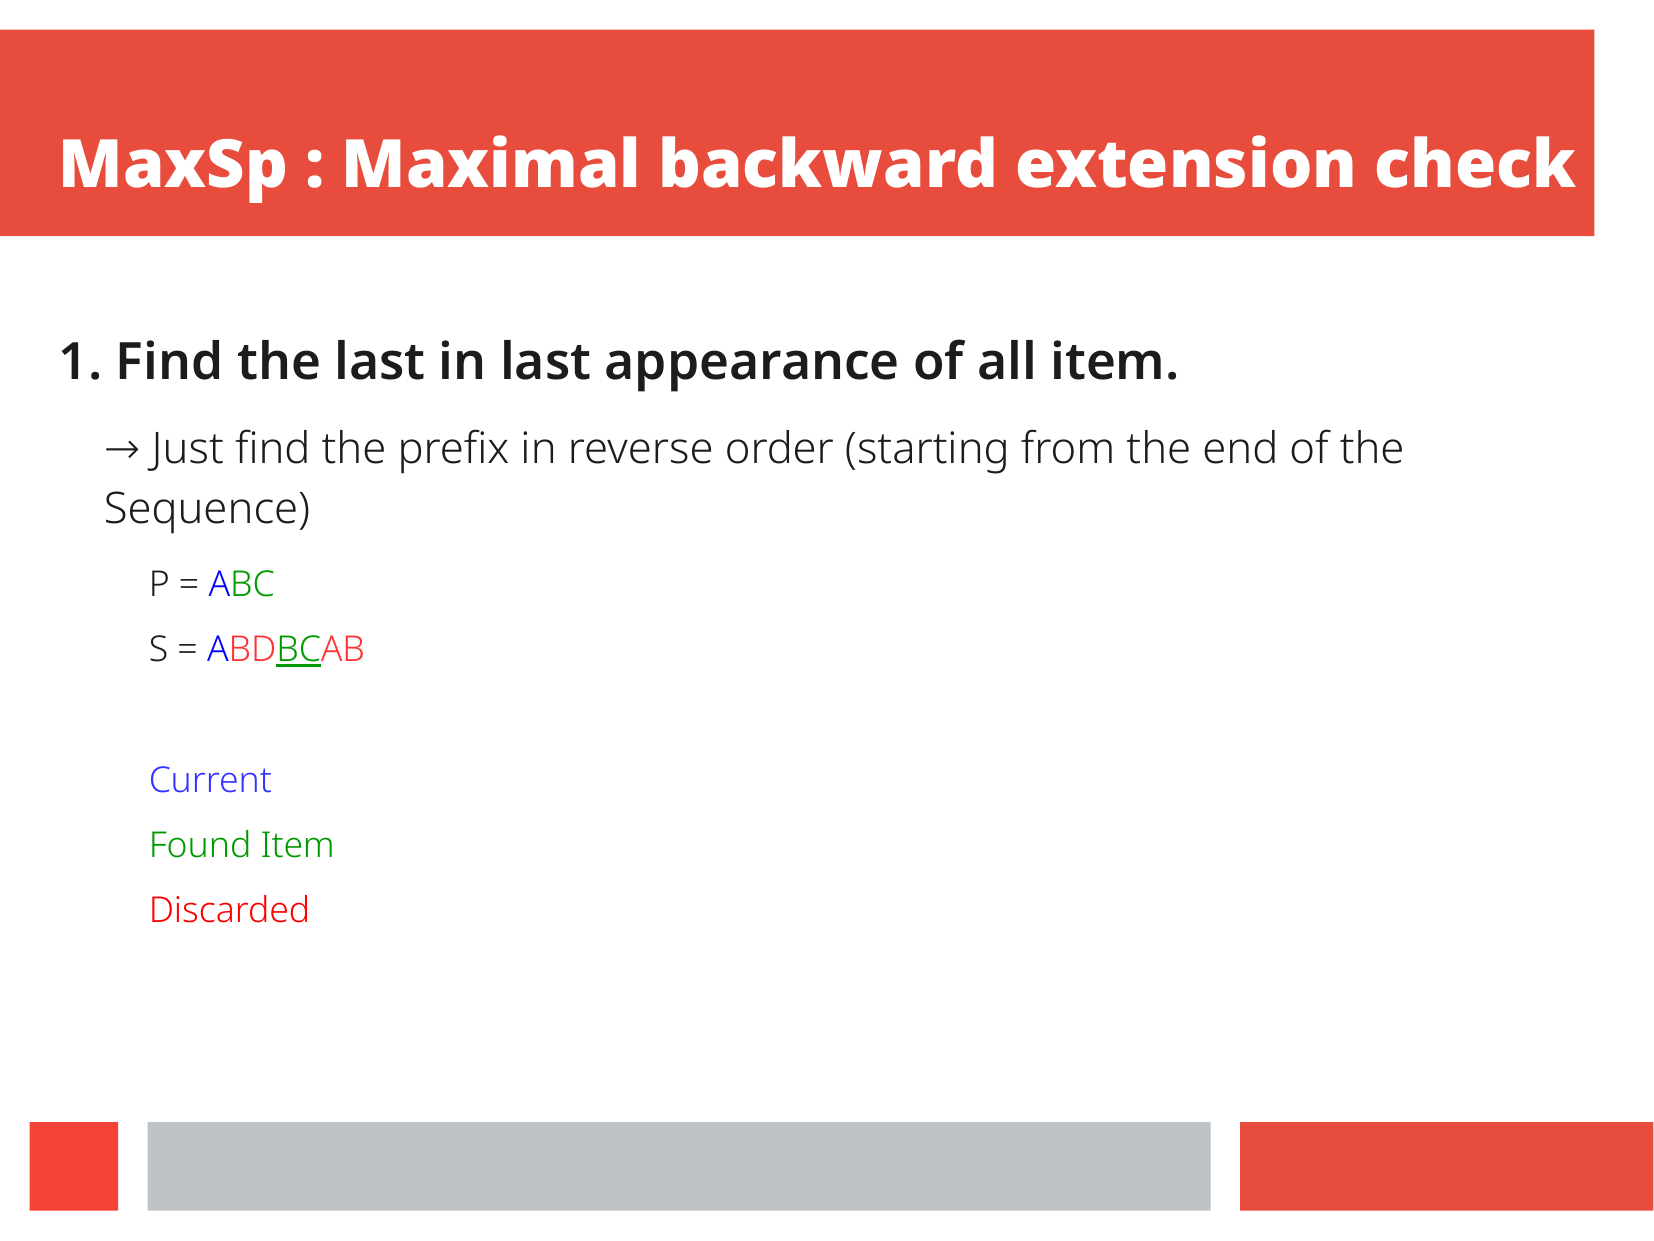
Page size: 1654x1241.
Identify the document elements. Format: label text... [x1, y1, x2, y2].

list 1. Find the last in last appearance of all item. → Just find the prefix in reverse order (starting from the end of the Sequence) P = ABC S = ABDBCAB Current Found Item Discarded [59, 324, 1565, 1093]
title MaxSp : Maximal backward extension check [59, 59, 1595, 207]
